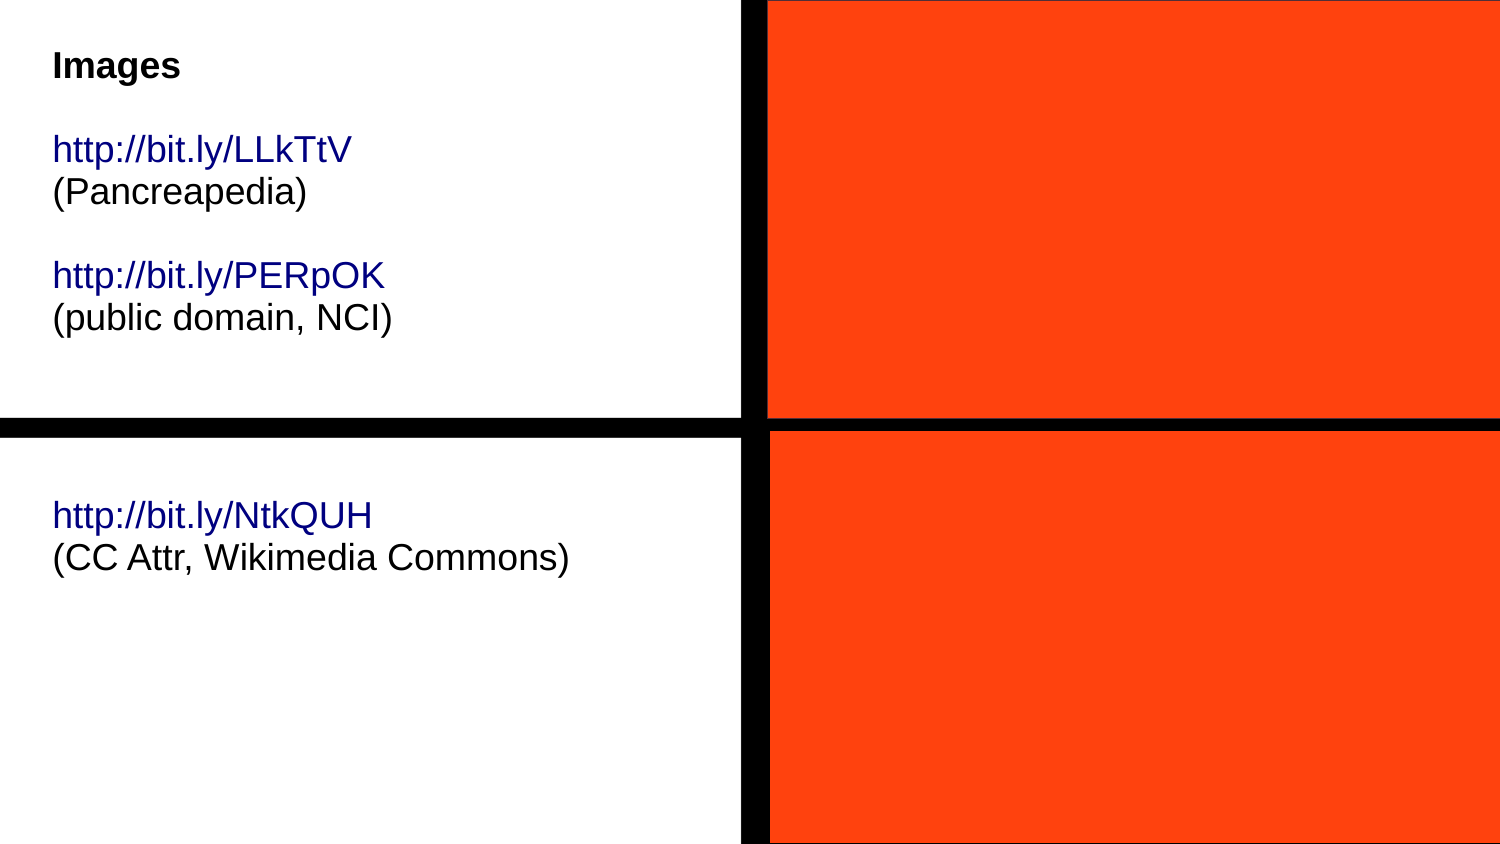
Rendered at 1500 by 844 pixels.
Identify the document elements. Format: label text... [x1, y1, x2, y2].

text_box Images http://bit.ly/LLkTtV (Pancreapedia) http://bit.ly/PERpOK (public domain, NCI) [37, 37, 638, 347]
text_box [769, 430, 1500, 844]
text_box http://bit.ly/NtkQUH (CC Attr, Wikimedia Commons) [37, 487, 676, 587]
picture [0, 0, 1500, 844]
text_box [767, 0, 1500, 419]
